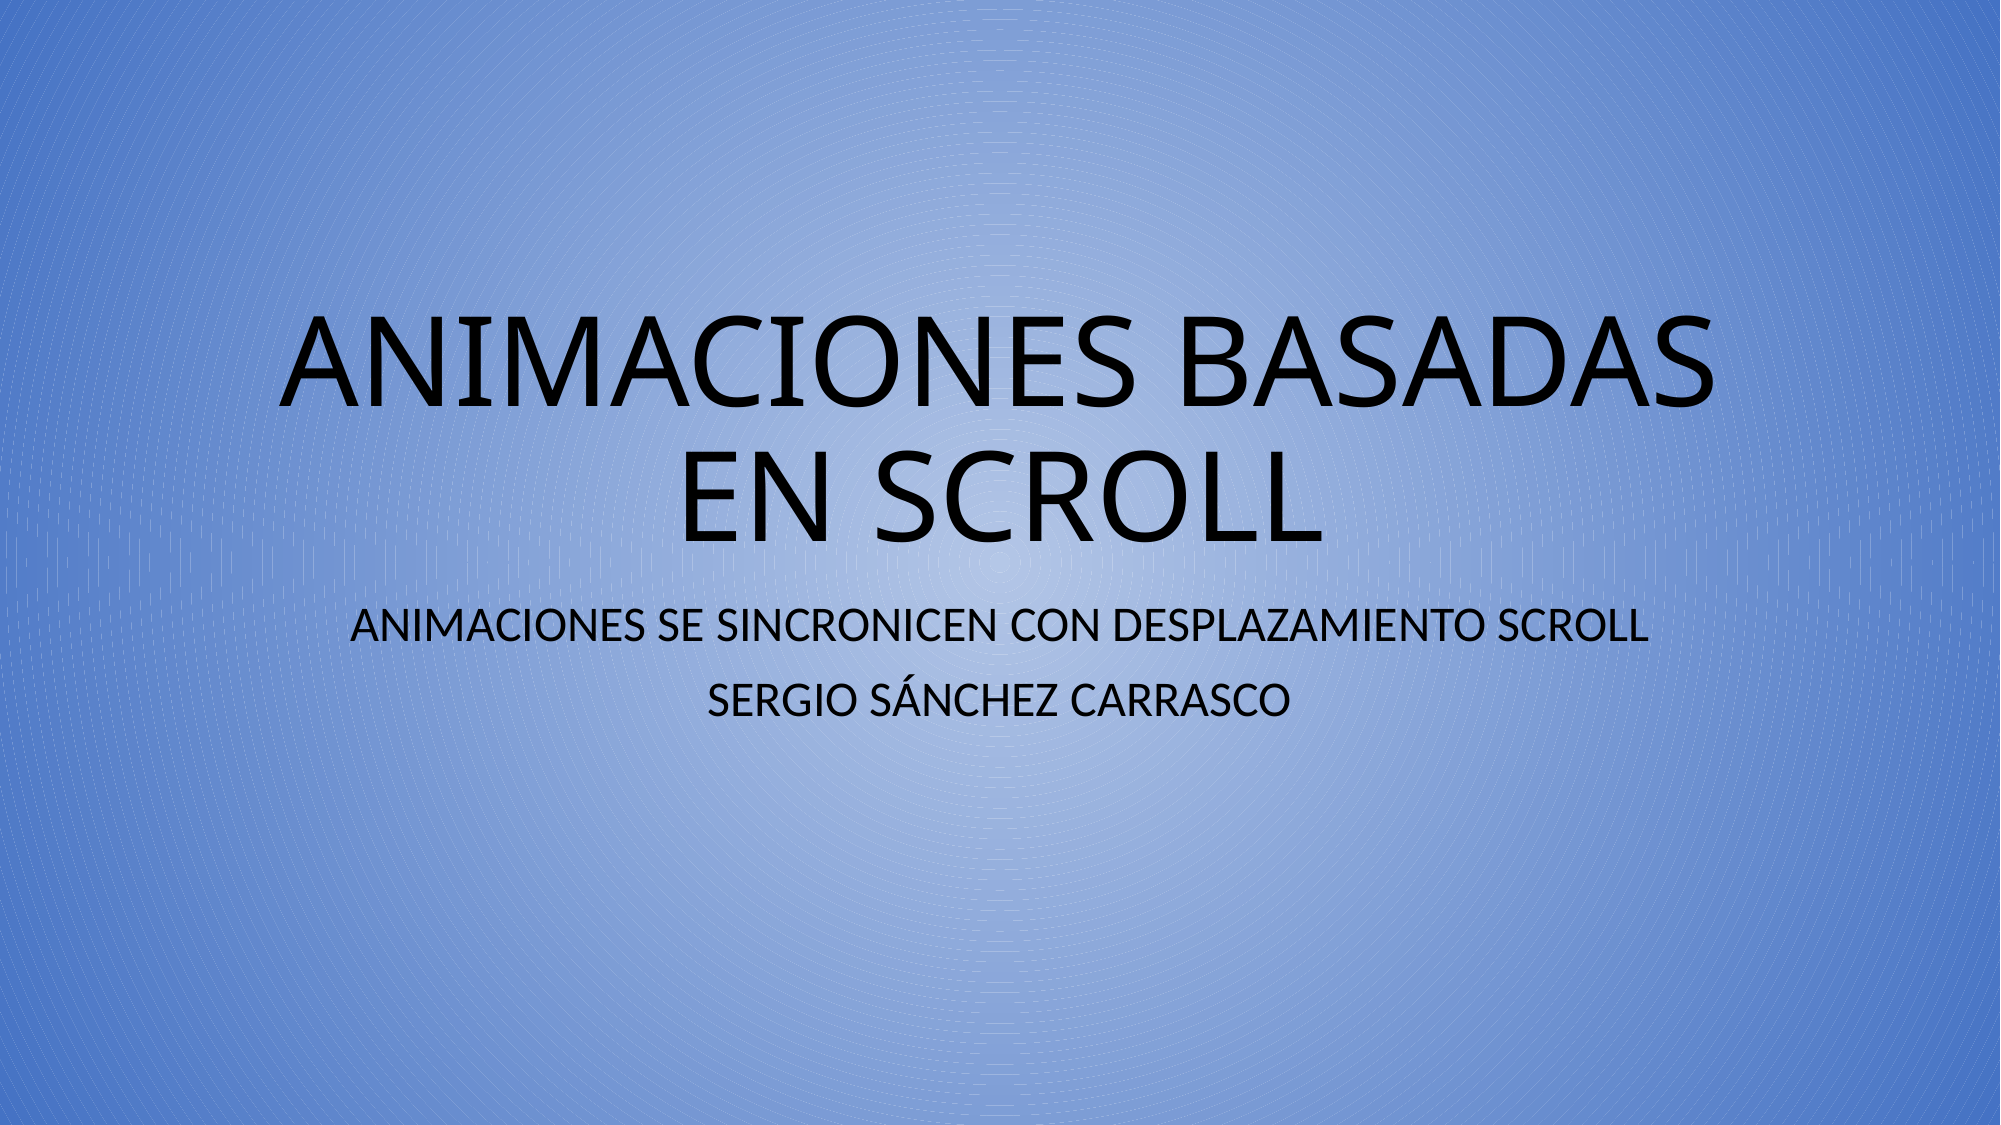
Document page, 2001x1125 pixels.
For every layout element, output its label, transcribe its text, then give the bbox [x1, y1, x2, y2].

title ANIMACIONES BASADAS EN SCROLL [249, 184, 1750, 576]
subtitle ANIMACIONES SE SINCRONICEN CON DESPLAZAMIENTO SCROLL SERGIO SÁNCHEZ CARRASCO [249, 590, 1750, 863]
